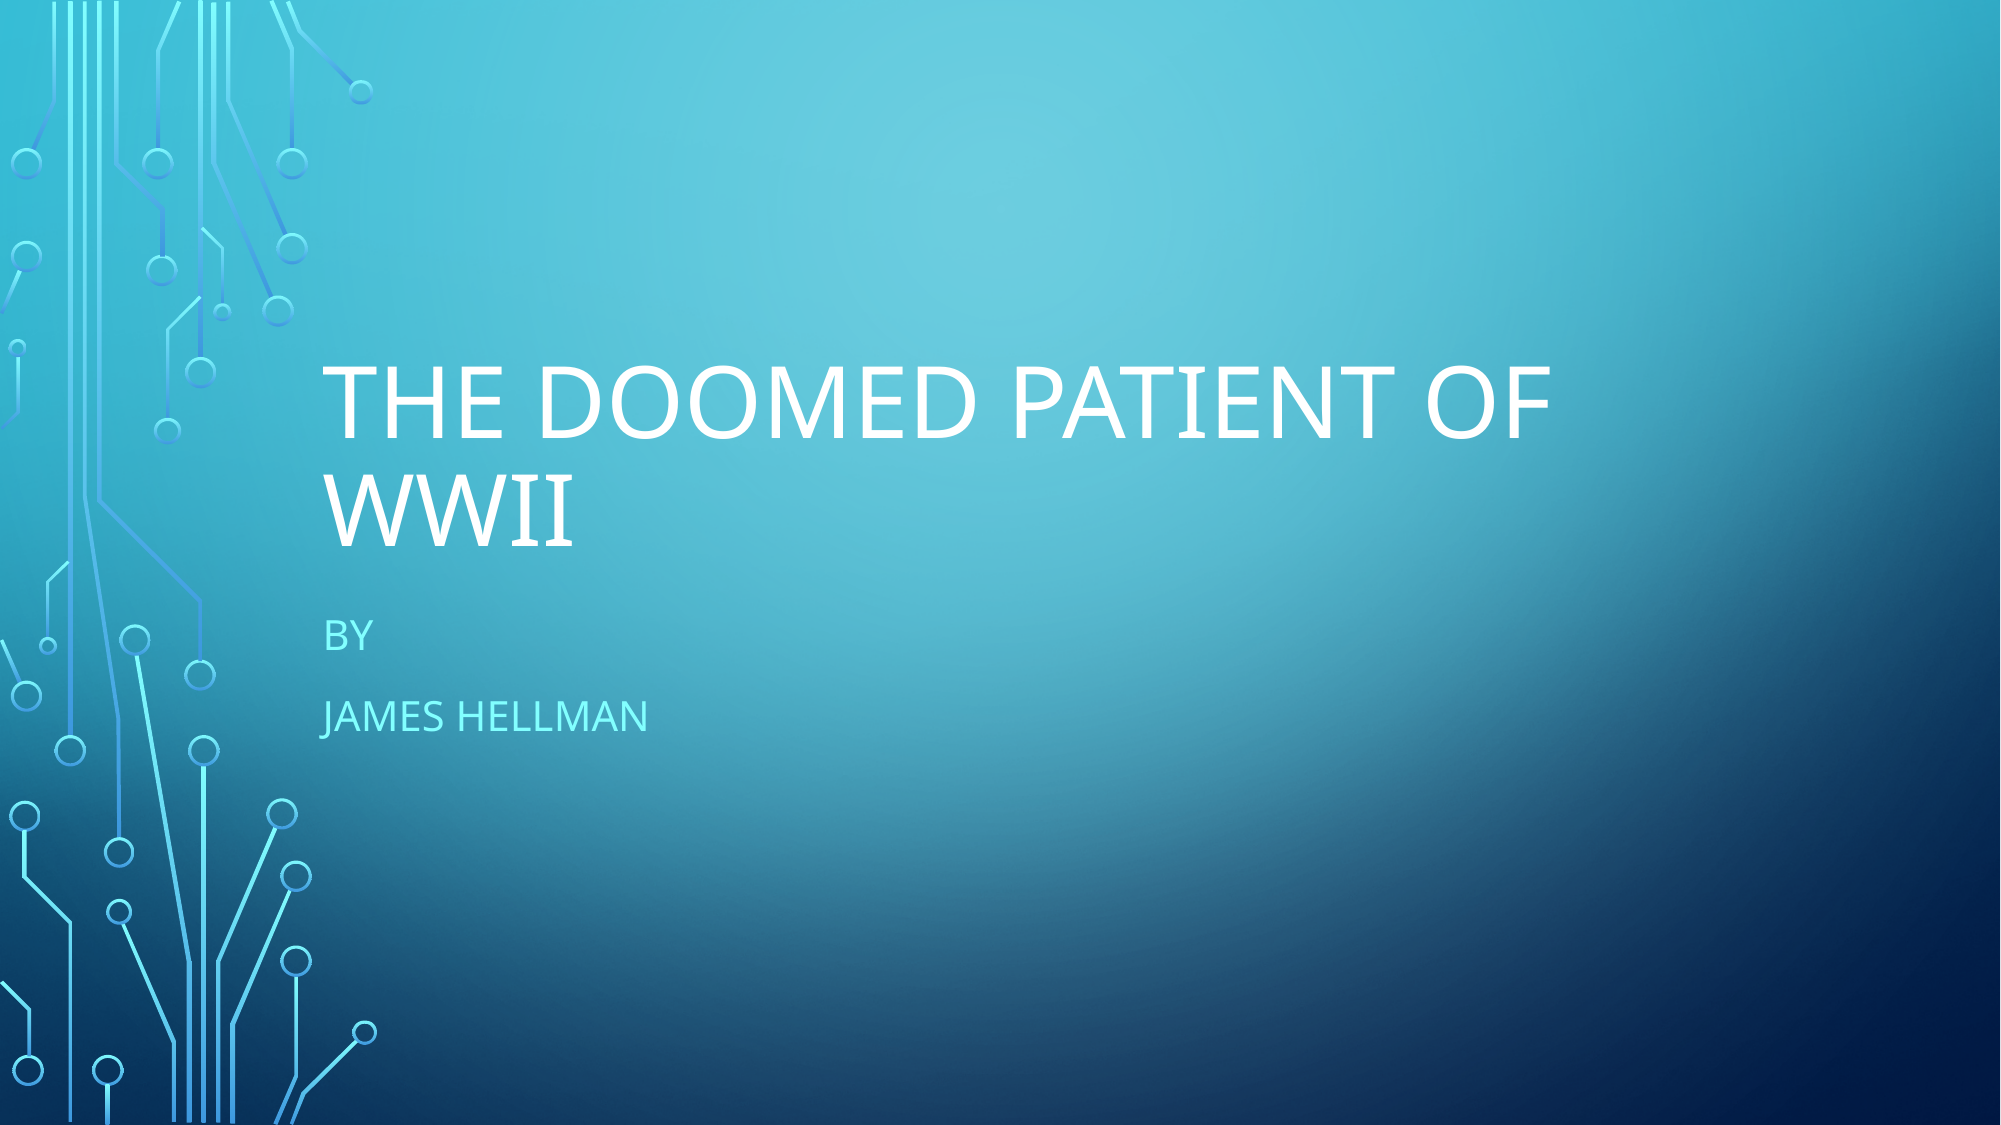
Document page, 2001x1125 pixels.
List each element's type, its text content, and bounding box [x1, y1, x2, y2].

title The doomed patient of wwii [307, 184, 1750, 576]
subtitle By James Hellman [307, 590, 1750, 863]
